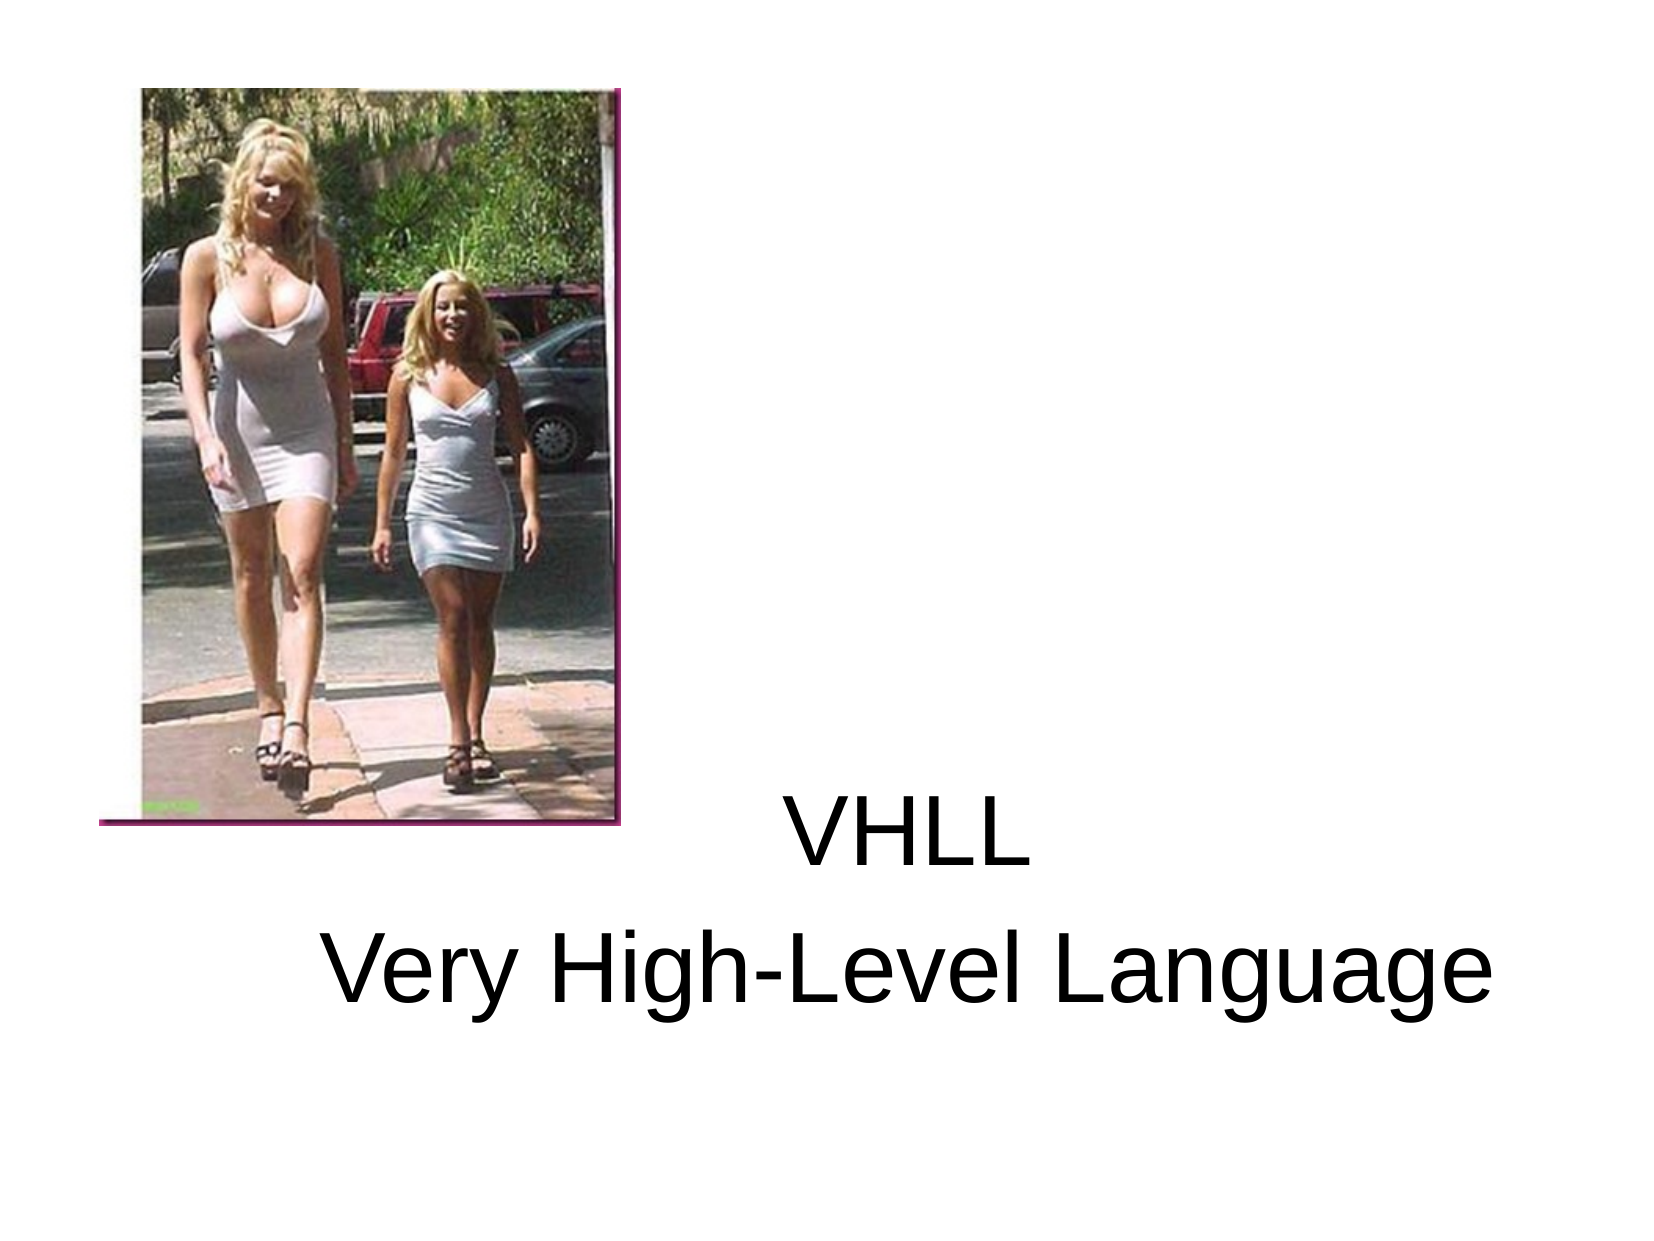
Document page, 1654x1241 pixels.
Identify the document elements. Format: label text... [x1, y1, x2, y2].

text_box VHLL Very High-Level Language [280, 767, 1536, 1063]
picture [99, 88, 621, 827]
